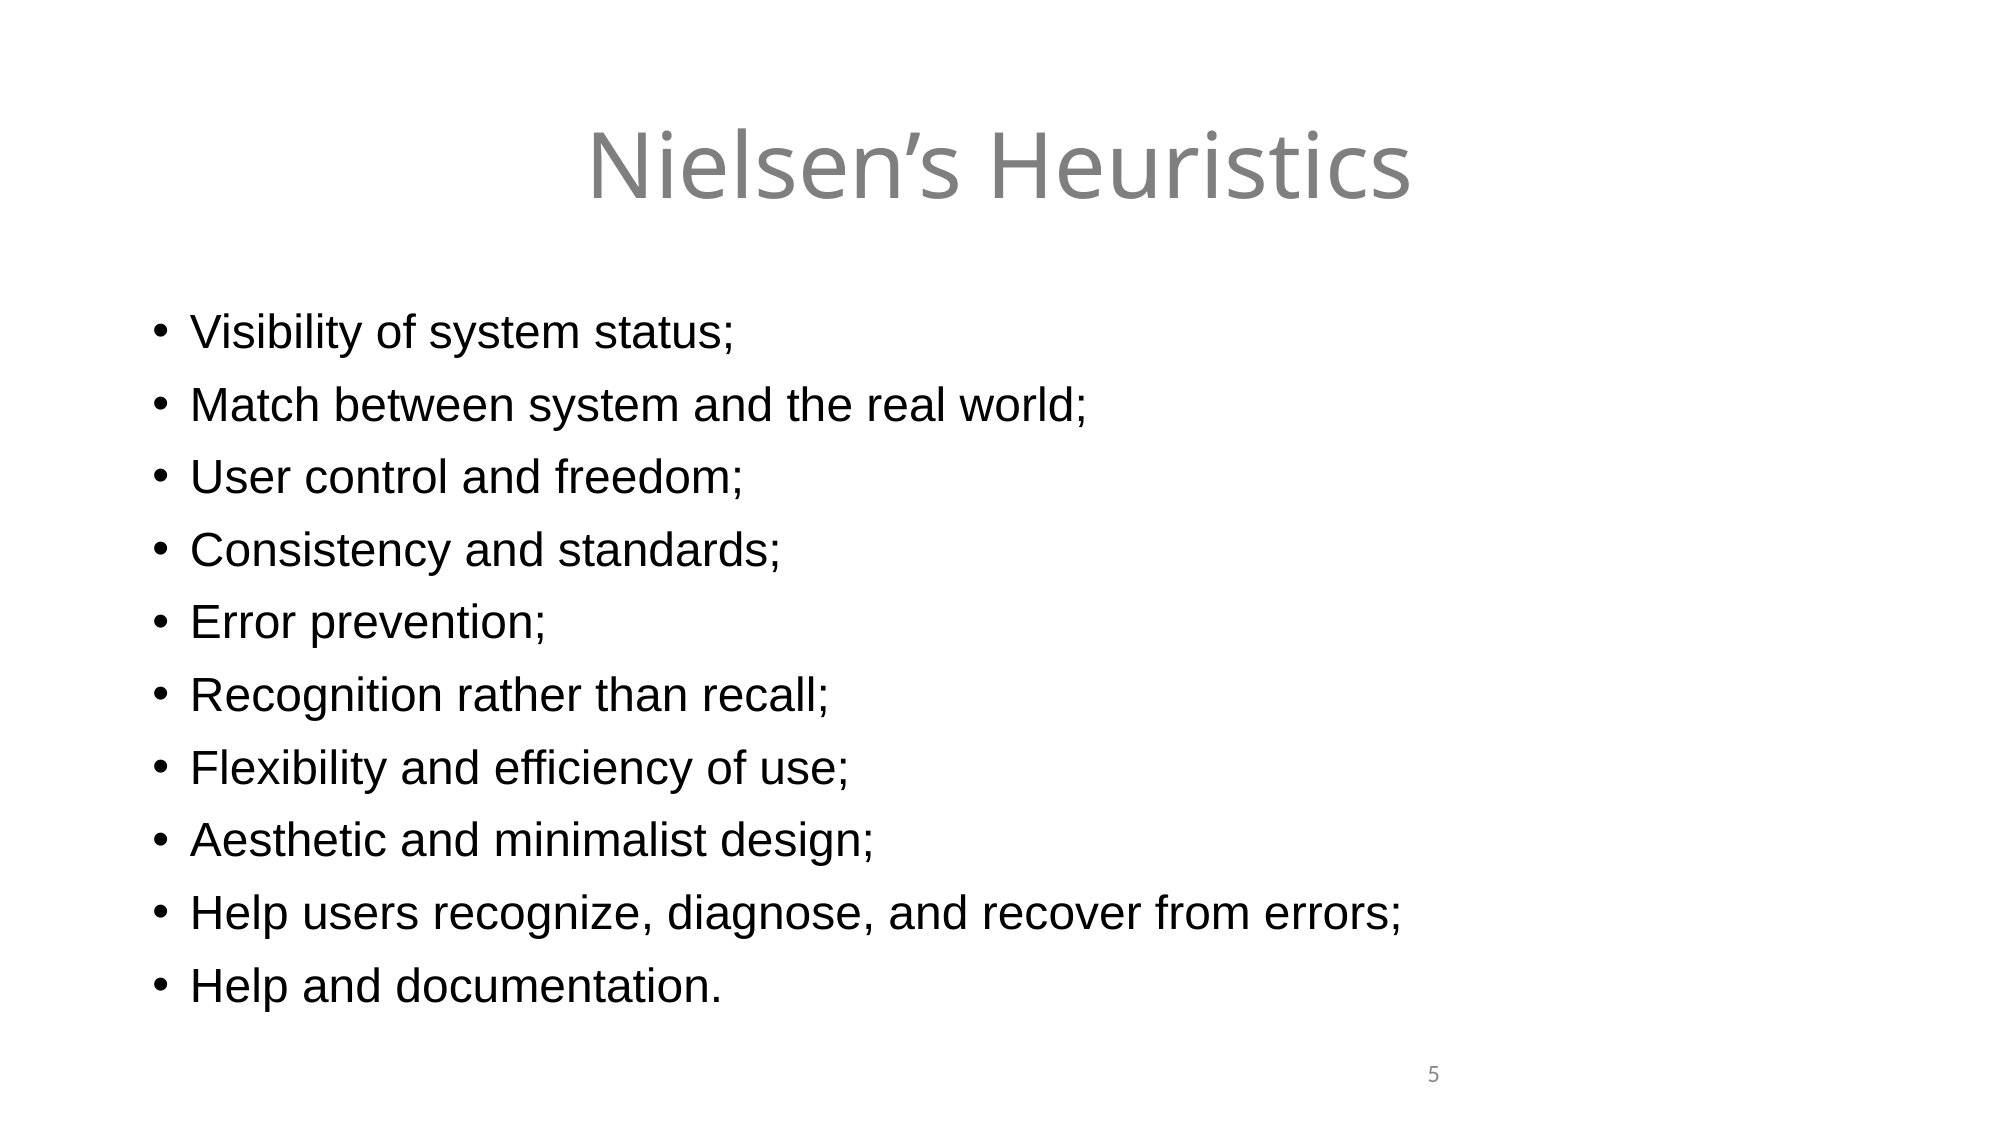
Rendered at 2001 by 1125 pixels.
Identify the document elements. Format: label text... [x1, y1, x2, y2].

title Nielsen’s Heuristics [137, 59, 1863, 278]
text_box [1412, 1042, 1863, 1103]
list Visibility of system status; Match between system and the real world; User control and freedom; Consistency and standards; Error prevention; Recognition rather than recall; Flexibility and efficiency of use; Aesthetic and minimalist design; Help users recognize, diagnose, and recover from errors; Help and documentation. [137, 299, 1863, 1074]
